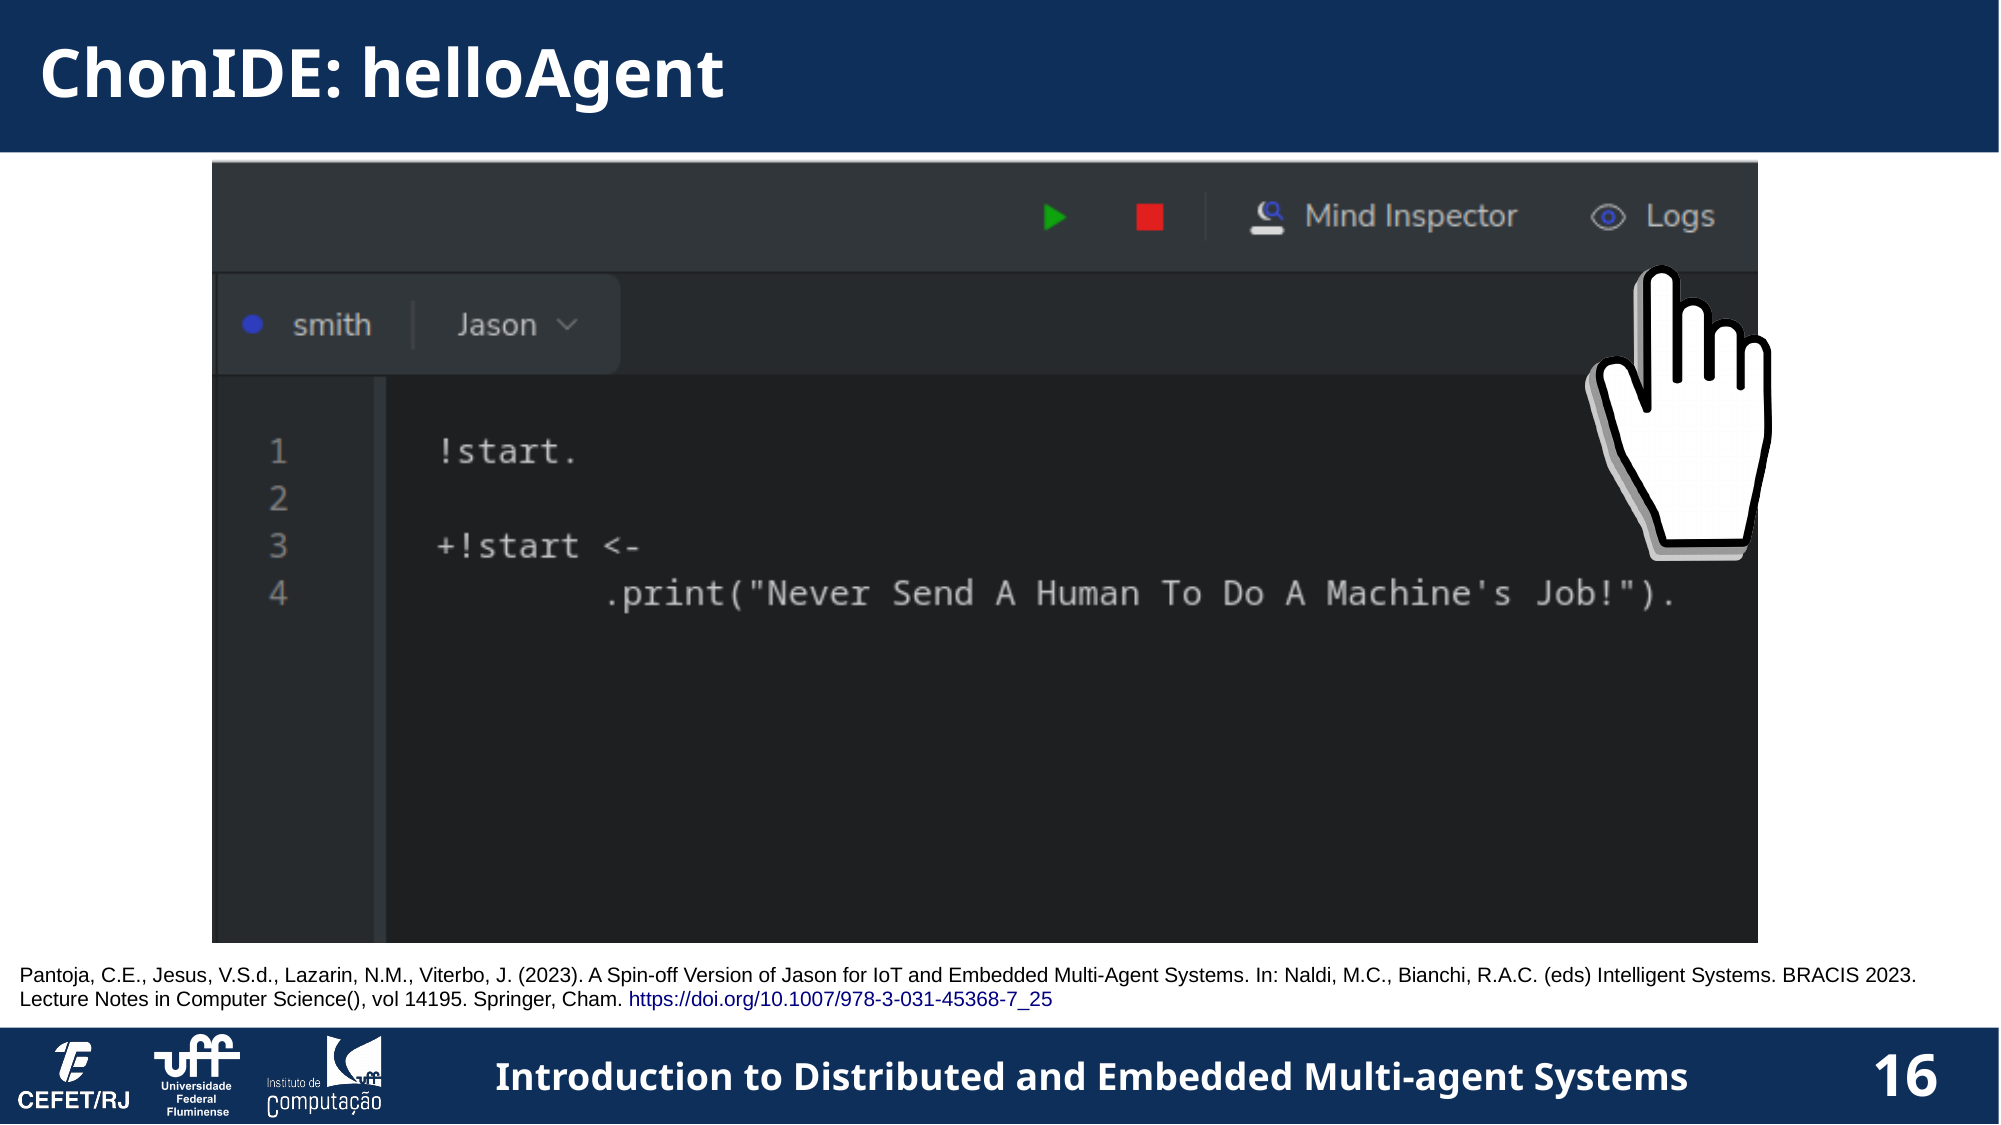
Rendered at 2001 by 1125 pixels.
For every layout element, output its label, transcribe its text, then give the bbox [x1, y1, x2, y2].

text_box ChonIDE: helloAgent [25, 23, 1998, 116]
picture [212, 159, 1772, 943]
picture [18, 1042, 129, 1125]
picture [265, 1042, 383, 1118]
picture [153, 1042, 241, 1121]
text_box Pantoja, C.E., Jesus, V.S.d., Lazarin, N.M., Viterbo, J. (2023). A Spin-off Version of Jason for IoT and Embedded Multi-Agent Systems. In: Naldi, M.C., Bianchi, R.A.C. (eds) Intelligent Systems. BRACIS 2023. Lecture Notes in Computer Science(), vol 14195. Springer, Cham. https://doi.org/10.1007/978-3-031-45368-7_25 [4, 956, 1979, 1042]
